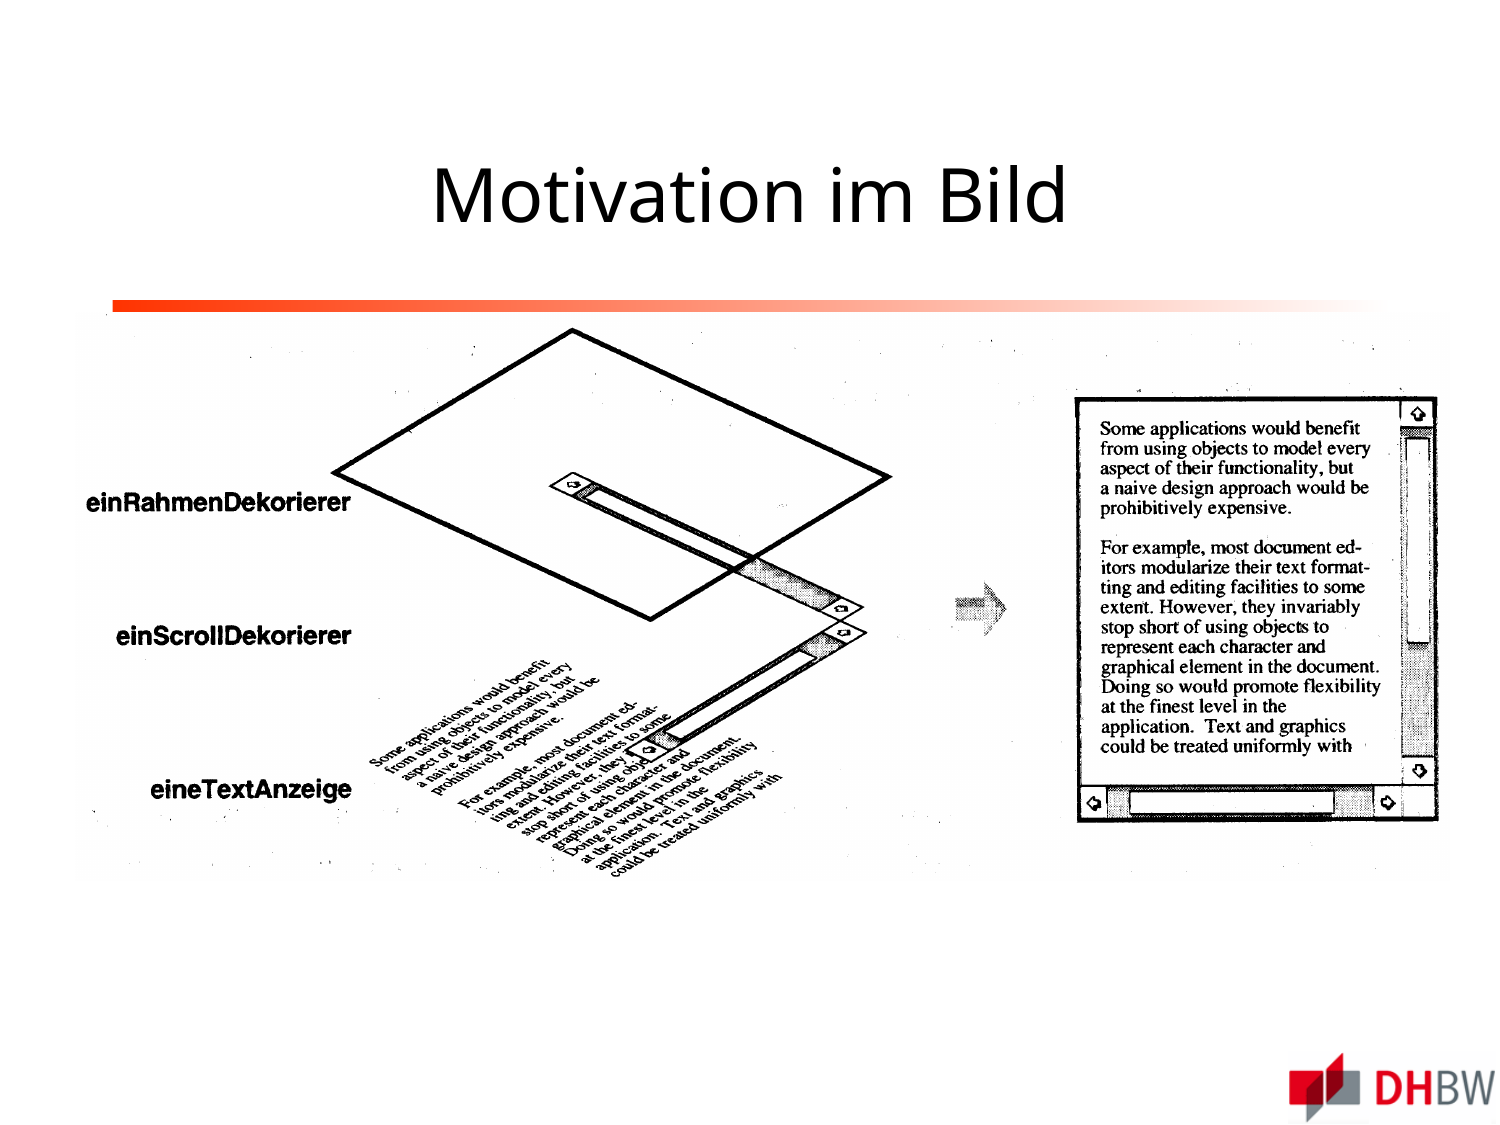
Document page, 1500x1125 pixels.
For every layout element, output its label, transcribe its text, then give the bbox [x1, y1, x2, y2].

title Motivation im Bild [112, 99, 1388, 288]
picture [1288, 1051, 1496, 1124]
chart [75, 312, 1450, 881]
